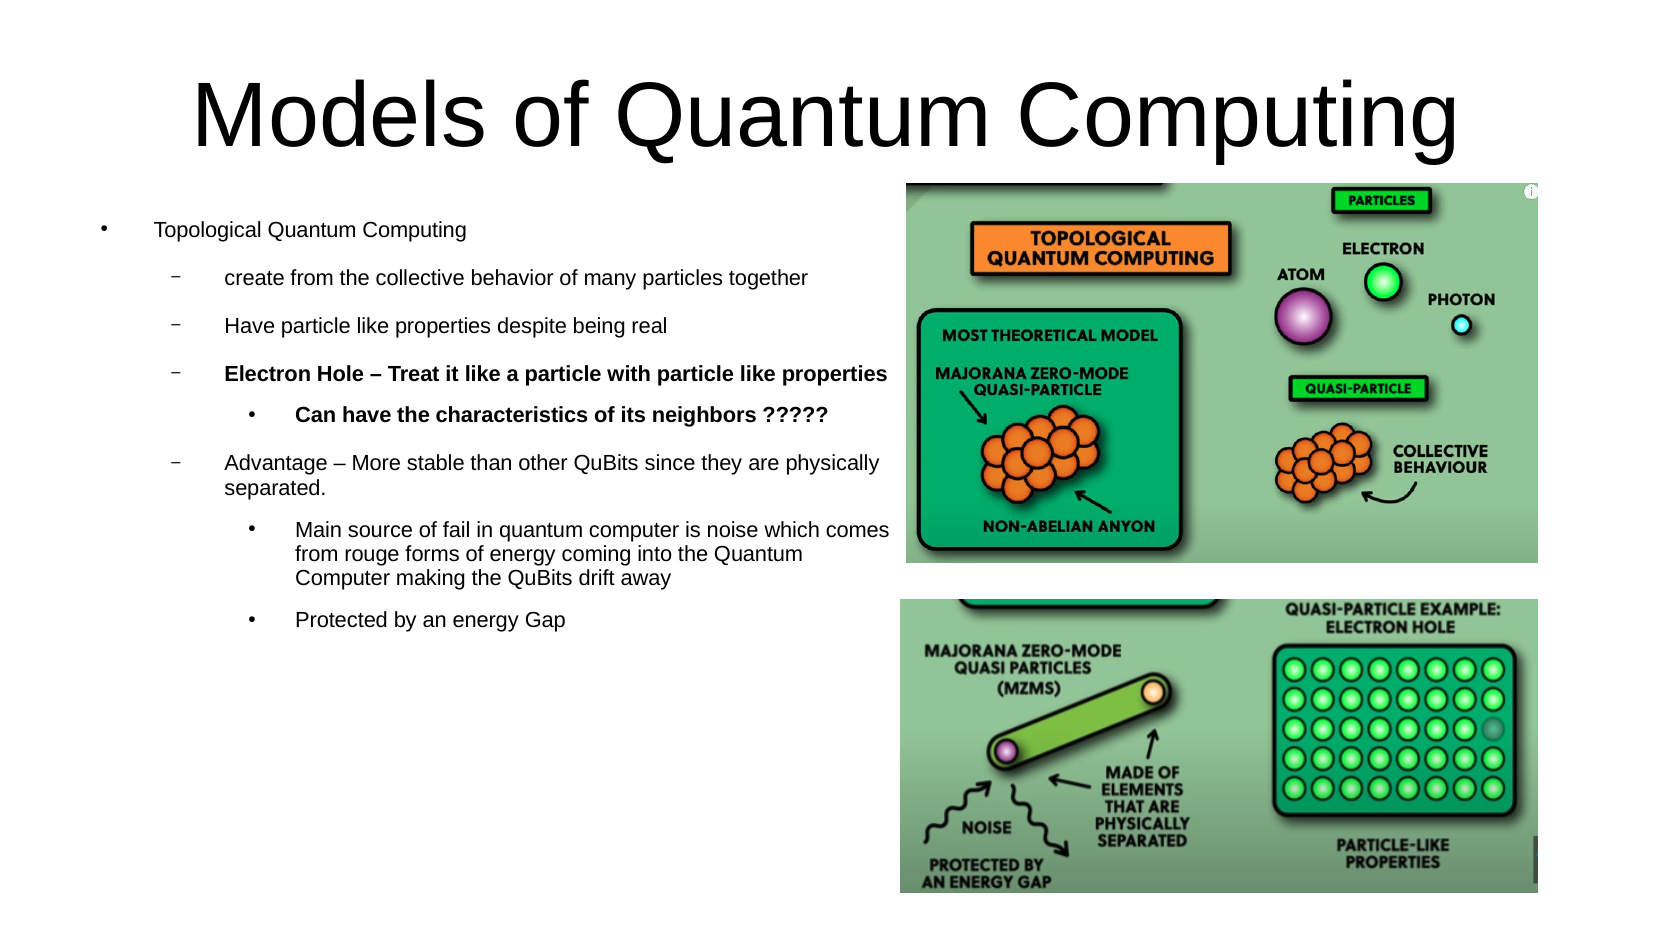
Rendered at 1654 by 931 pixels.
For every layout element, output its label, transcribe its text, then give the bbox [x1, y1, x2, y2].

picture [906, 183, 1538, 563]
title Models of Quantum Computing [82, 37, 1571, 193]
picture [900, 599, 1538, 893]
list Topological Quantum Computing create from the collective behavior of many particles together Have particle like properties despite being real Electron Hole – Treat it like a particle with particle like properties Can have the characteristics of its neighbors ????? Advantage – More stable than other QuBits since they are physically separated. Main source of fail in quantum computer is noise which comes from rouge forms of energy coming into the Quantum Computer making the QuBits drift away Protected by an energy Gap [82, 217, 1571, 758]
